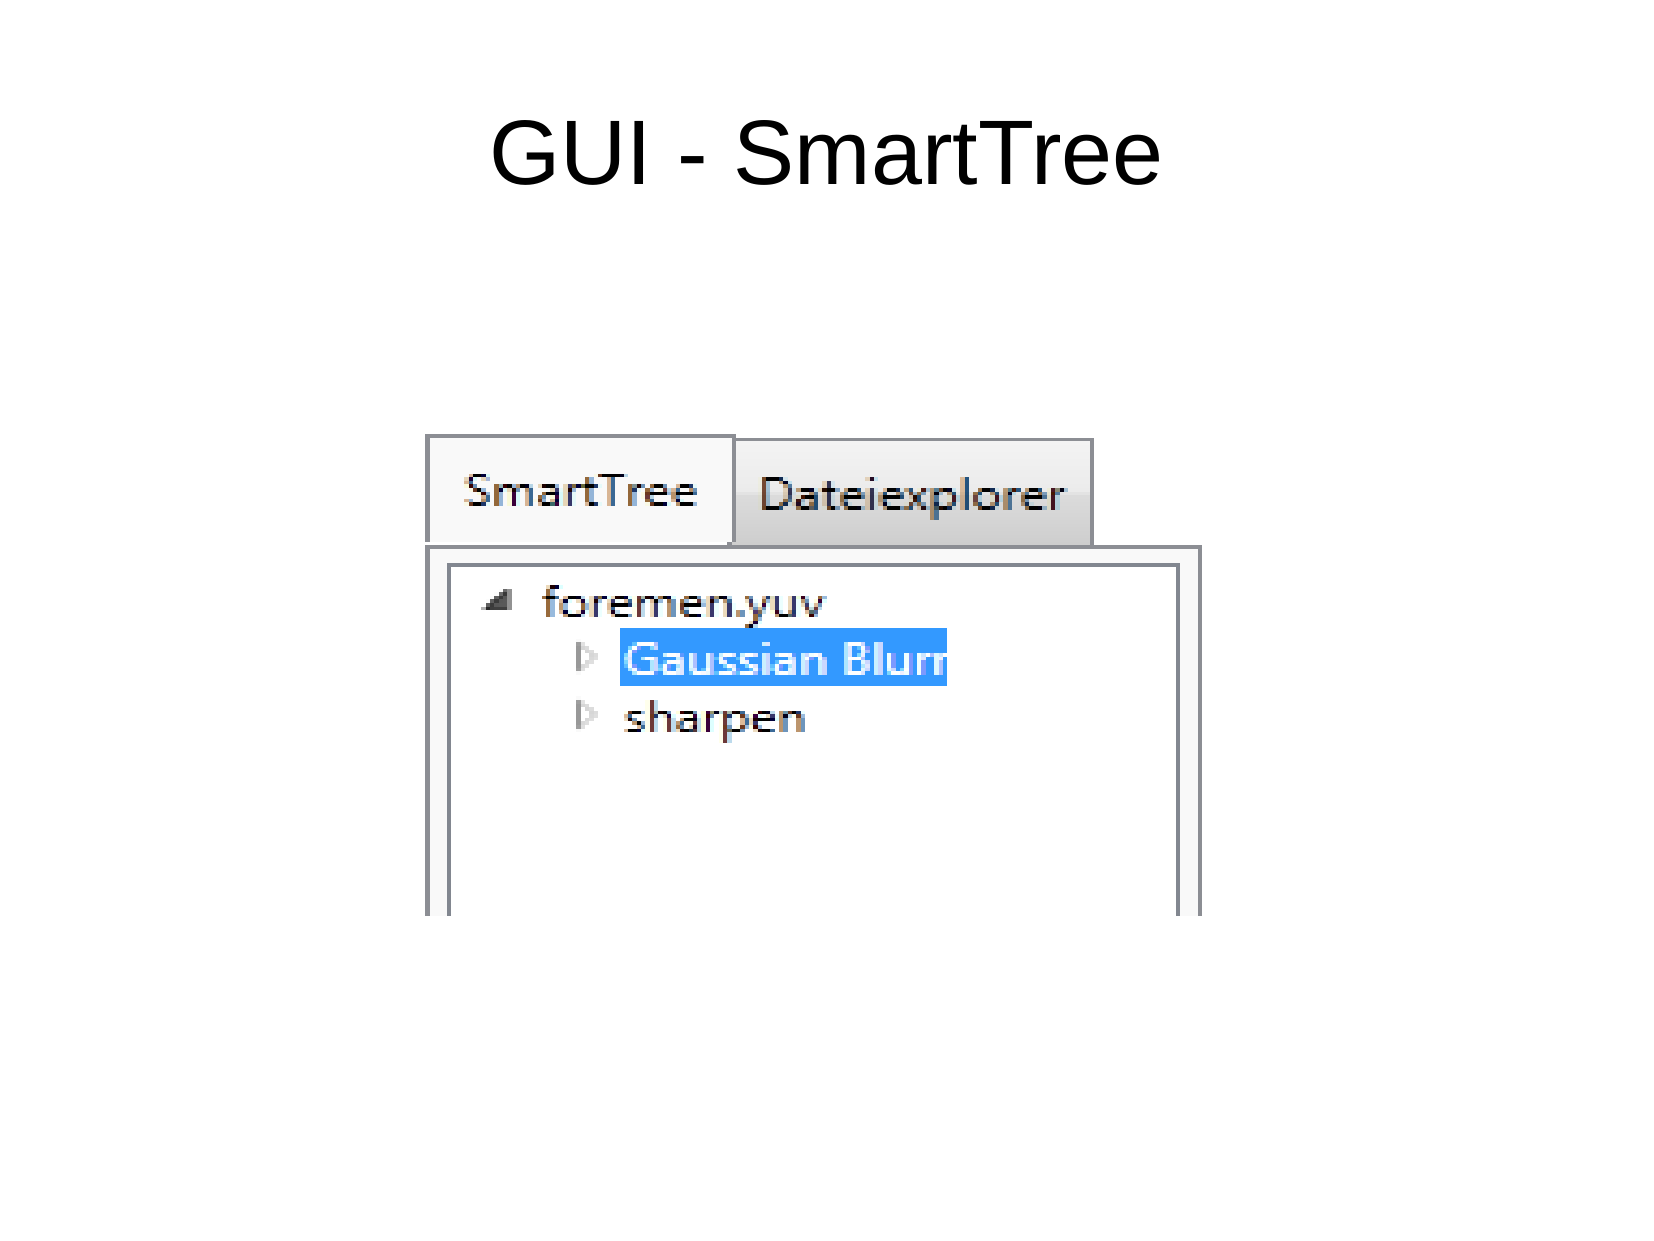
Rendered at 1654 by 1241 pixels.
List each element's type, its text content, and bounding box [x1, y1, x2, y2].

picture [400, 413, 1211, 916]
title GUI - SmartTree [82, 49, 1571, 257]
